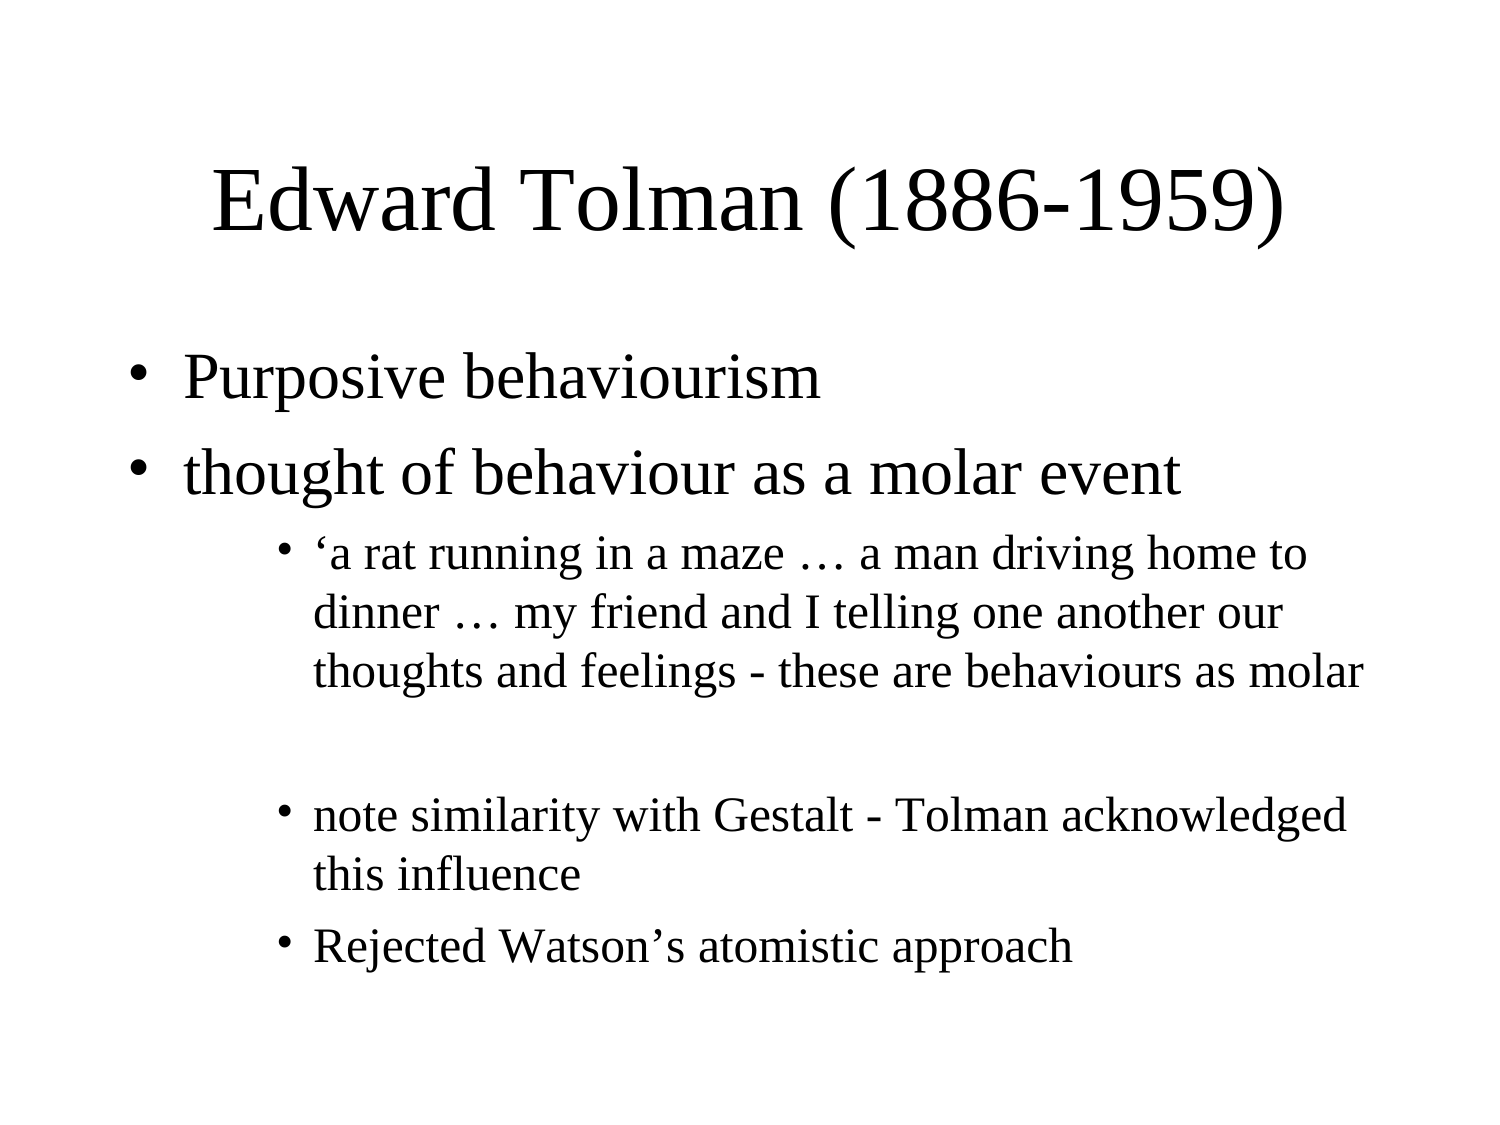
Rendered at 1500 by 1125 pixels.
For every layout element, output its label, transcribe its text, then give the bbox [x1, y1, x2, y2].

title Edward Tolman (1886-1959) [112, 99, 1388, 288]
list Purposive behaviourism thought of behaviour as a molar event ‘a rat running in a maze … a man driving home to dinner … my friend and I telling one another our thoughts and feelings - these are behaviours as molar note similarity with Gestalt - Tolman acknowledged this influence Rejected Watson’s atomistic approach [112, 324, 1388, 1000]
